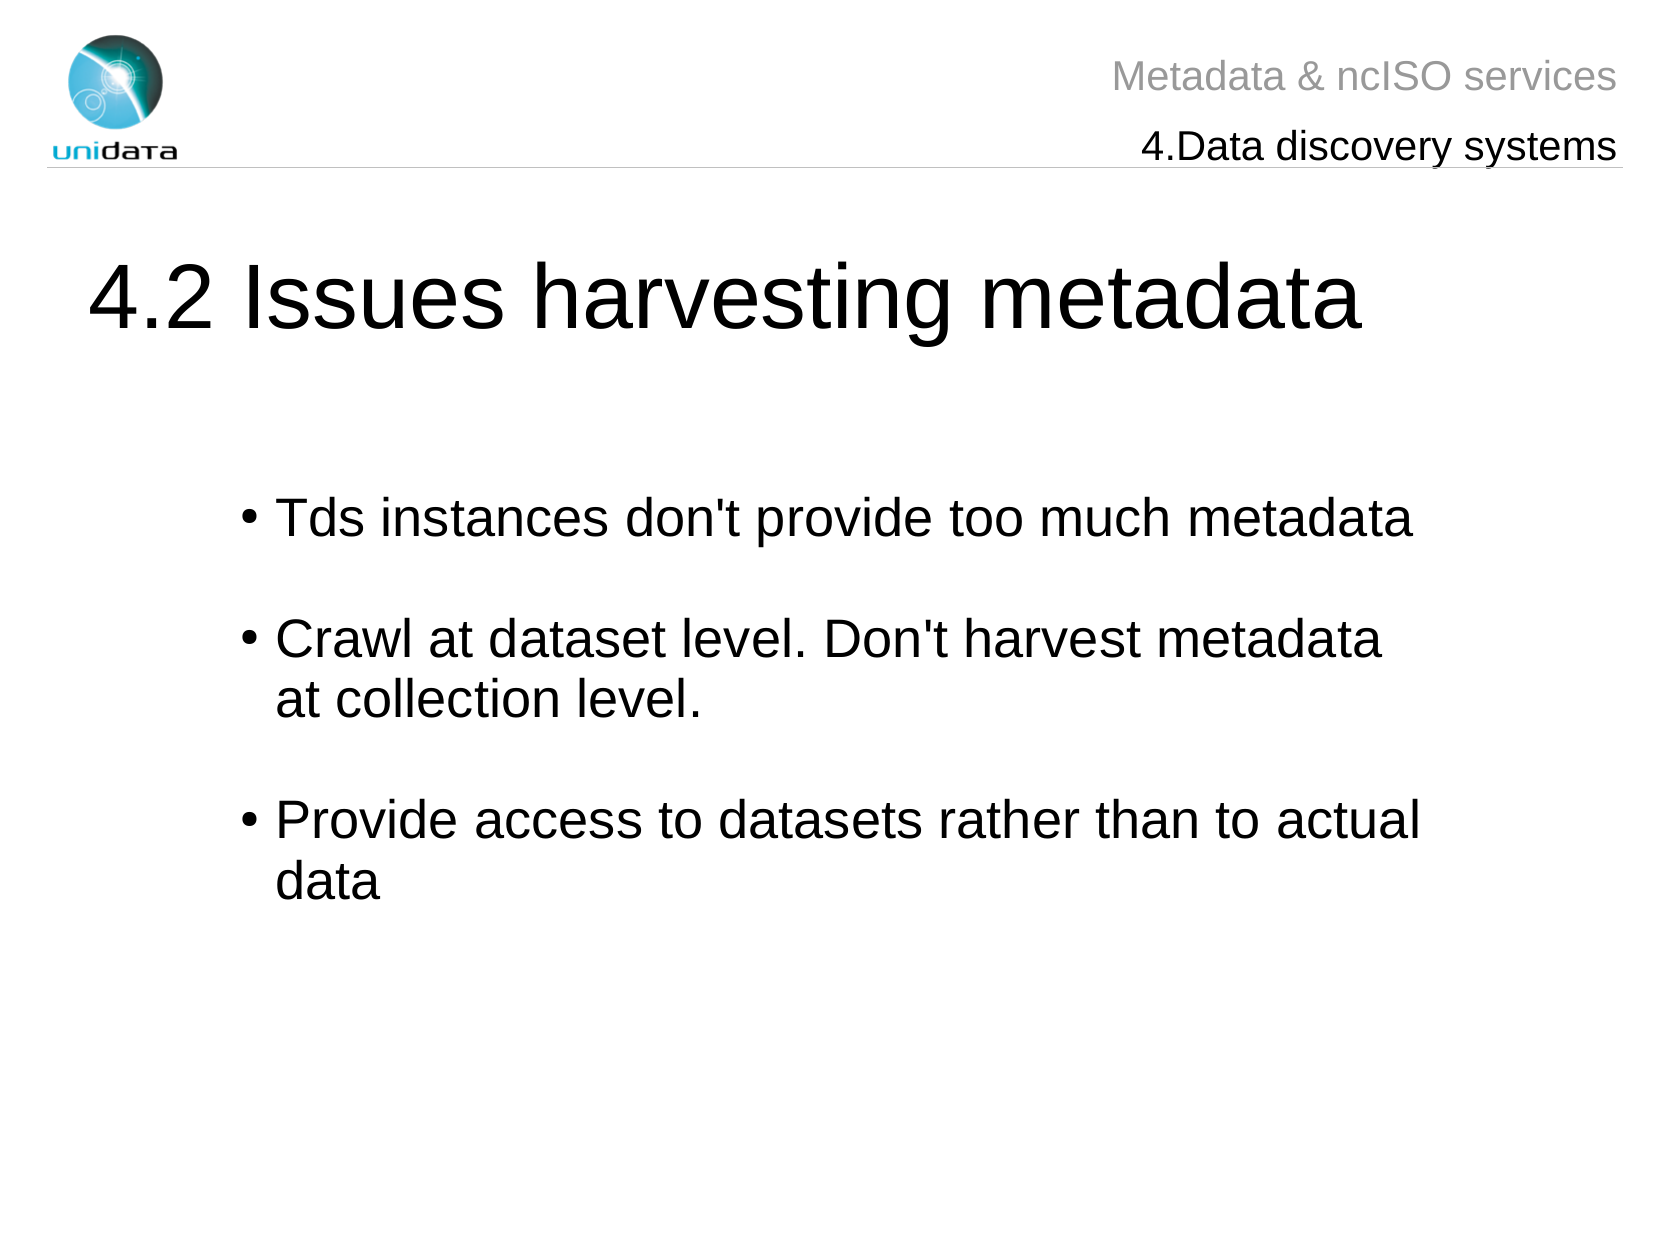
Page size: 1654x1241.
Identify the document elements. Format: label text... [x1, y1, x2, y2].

text_box Tds instances don't provide too much metadata Crawl at dataset level. Don't harvest metadata at collection level. Provide access to datasets rather than to actual data [225, 480, 1441, 919]
picture [41, 23, 188, 174]
title Metadata & ncISO services 4.Data discovery systems [980, 41, 1618, 158]
title 4.2 Issues harvesting metadata [88, 168, 1577, 375]
